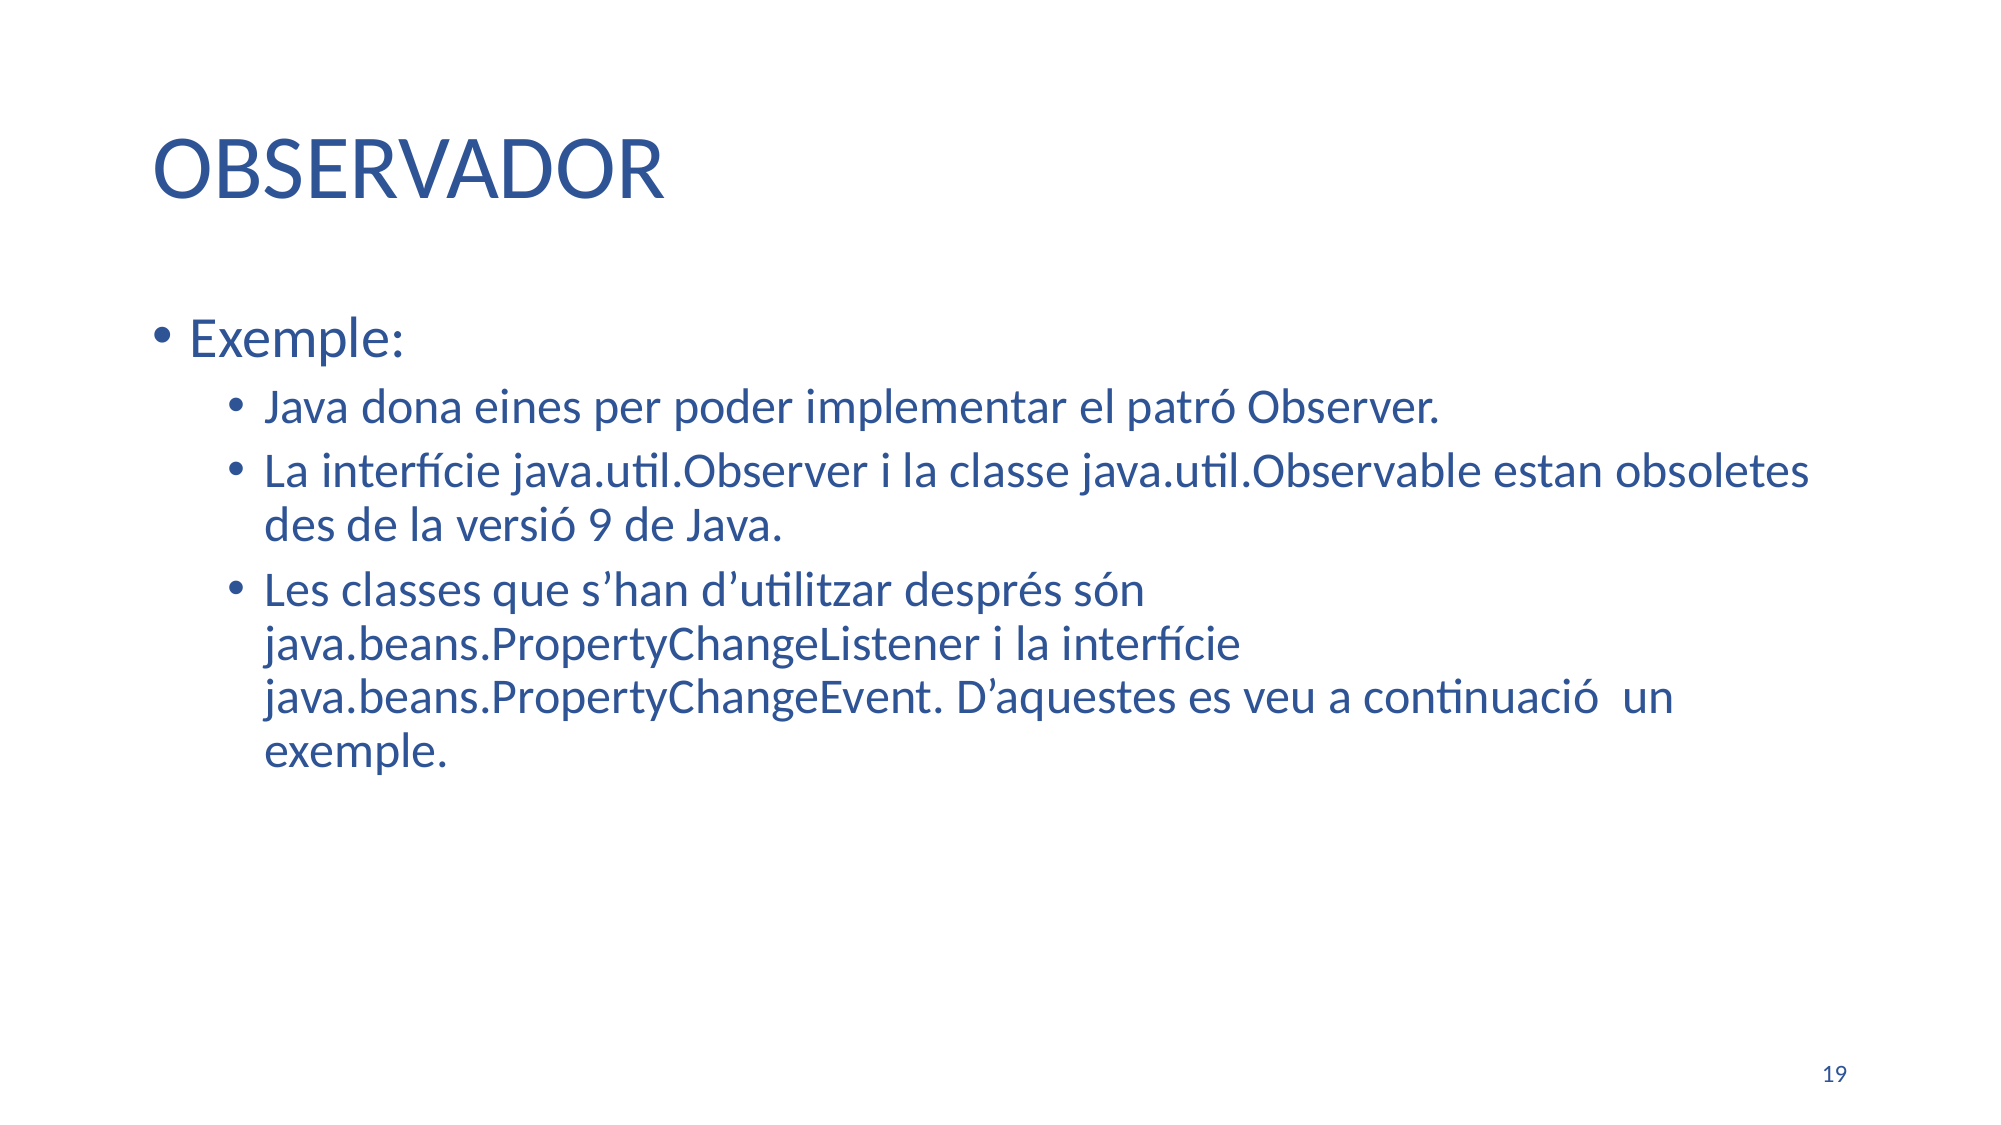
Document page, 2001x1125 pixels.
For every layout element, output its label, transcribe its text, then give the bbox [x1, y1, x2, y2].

title OBSERVADOR [137, 59, 1863, 278]
list Exemple: Java dona eines per poder implementar el patró Observer. La interfície java.util.Observer i la classe java.util.Observable estan obsoletes des de la versió 9 de Java. Les classes que s’han d’utilitzar després són java.beans.PropertyChangeListener i la interfície java.beans.PropertyChangeEvent. D’aquestes es veu a continuació un exemple. [137, 299, 1863, 1014]
slide_number <number> [1412, 1042, 1863, 1103]
